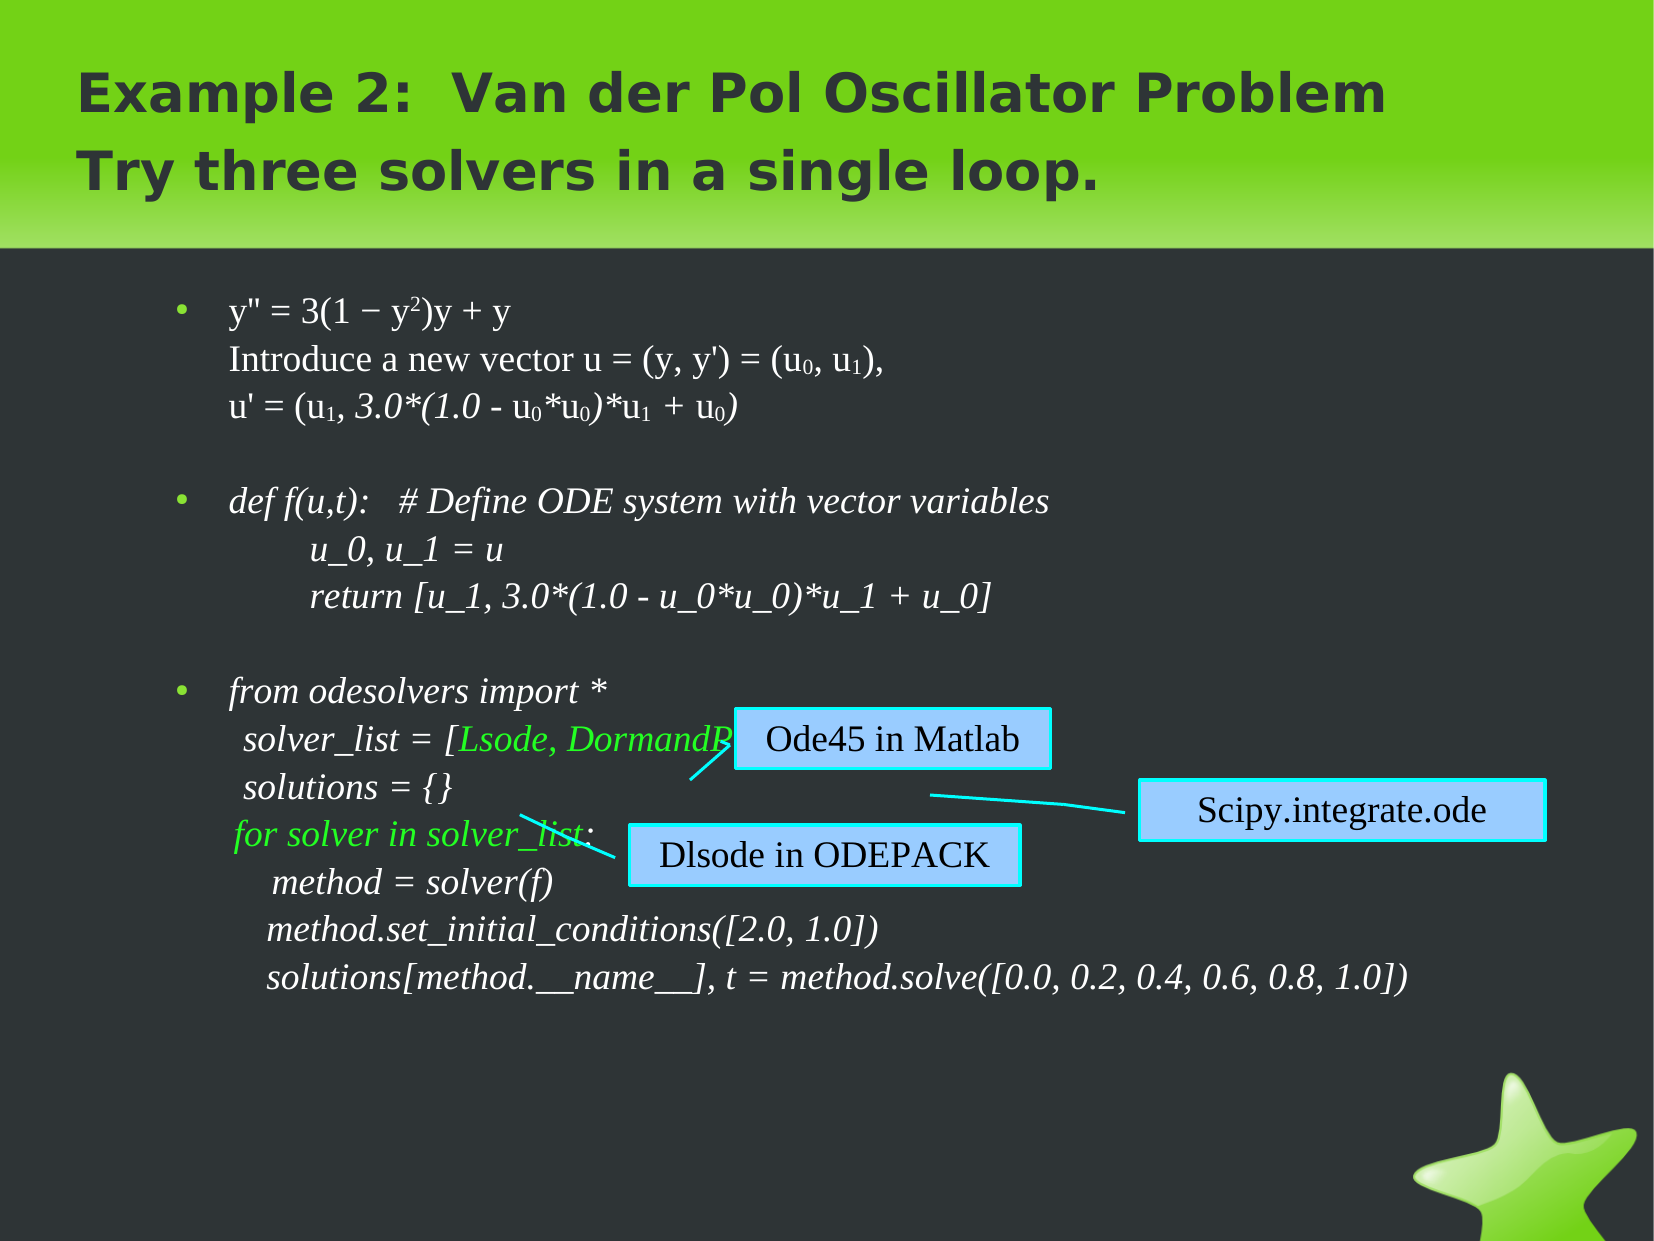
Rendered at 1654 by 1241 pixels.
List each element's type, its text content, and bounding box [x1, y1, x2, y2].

text_box Ode45 in Matlab [735, 709, 1051, 769]
picture [0, 0, 1654, 1241]
title Example 2: Van der Pol Oscillator Problem Try three solvers in a single loop. [76, 29, 1565, 237]
text_box Dlsode in ODEPACK [630, 825, 1020, 885]
list y'' = 3(1 − y2)y + y Introduce a new vector u = (y, y') = (u0, u1), u' = (u1, 3.0*(1.0 - u0*u0)*u1 + u0) def f(u,t): # Define ODE system with vector variables u_0, u_1 = u return [u_1, 3.0*(1.0 - u_0*u_0)*u_1 + u_0] from odesolvers import * solver_list = [Lsode, DormandPrince, Vode] solutions = {} for solver in solver_list: method = solver(f) method.set_initial_conditions([2.0, 1.0]) solutions[method.__name__], t = method.solve([0.0, 0.2, 0.4, 0.6, 0.8, 1.0]) [82, 290, 1571, 1109]
text_box Scipy.integrate.ode [1140, 780, 1545, 840]
